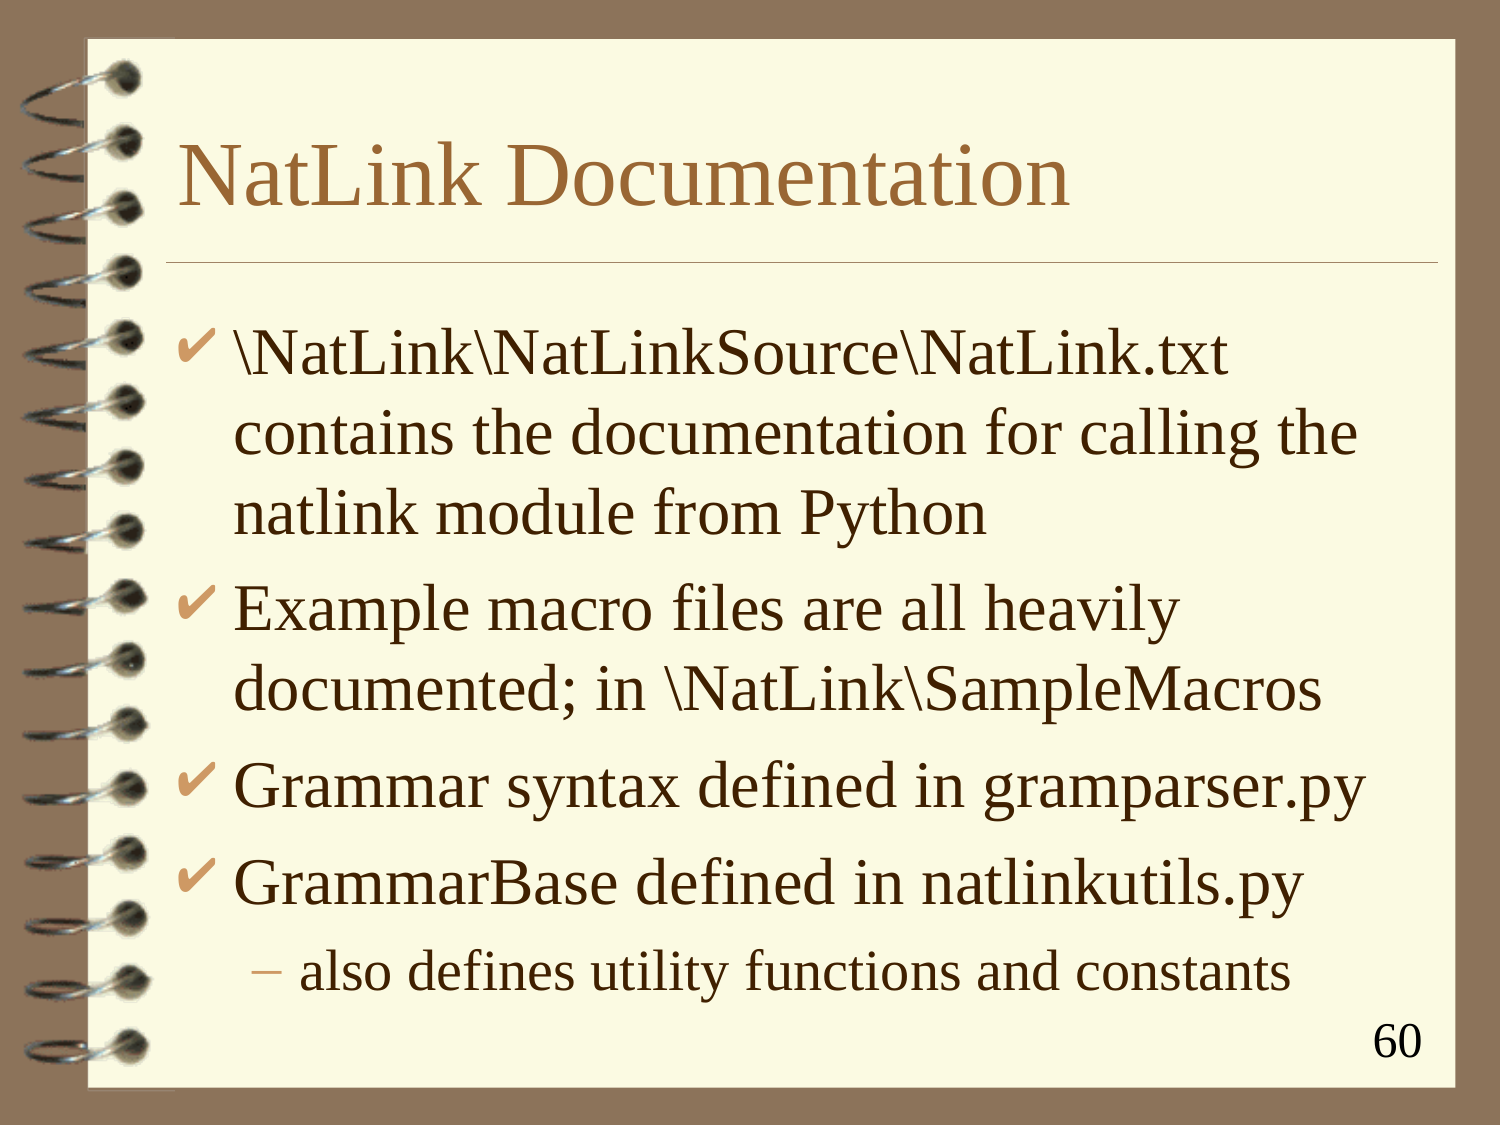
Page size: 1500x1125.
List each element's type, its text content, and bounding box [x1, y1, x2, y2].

picture [0, 0, 175, 1125]
title NatLink Documentation [162, 74, 1438, 263]
list \NatLink\NatLinkSource\NatLink.txt contains the documentation for calling the natlink module from Python Example macro files are all heavily documented; in \NatLink\SampleMacros Grammar syntax defined in gramparser.py GrammarBase defined in natlinkutils.py also defines utility functions and constants [162, 299, 1438, 976]
